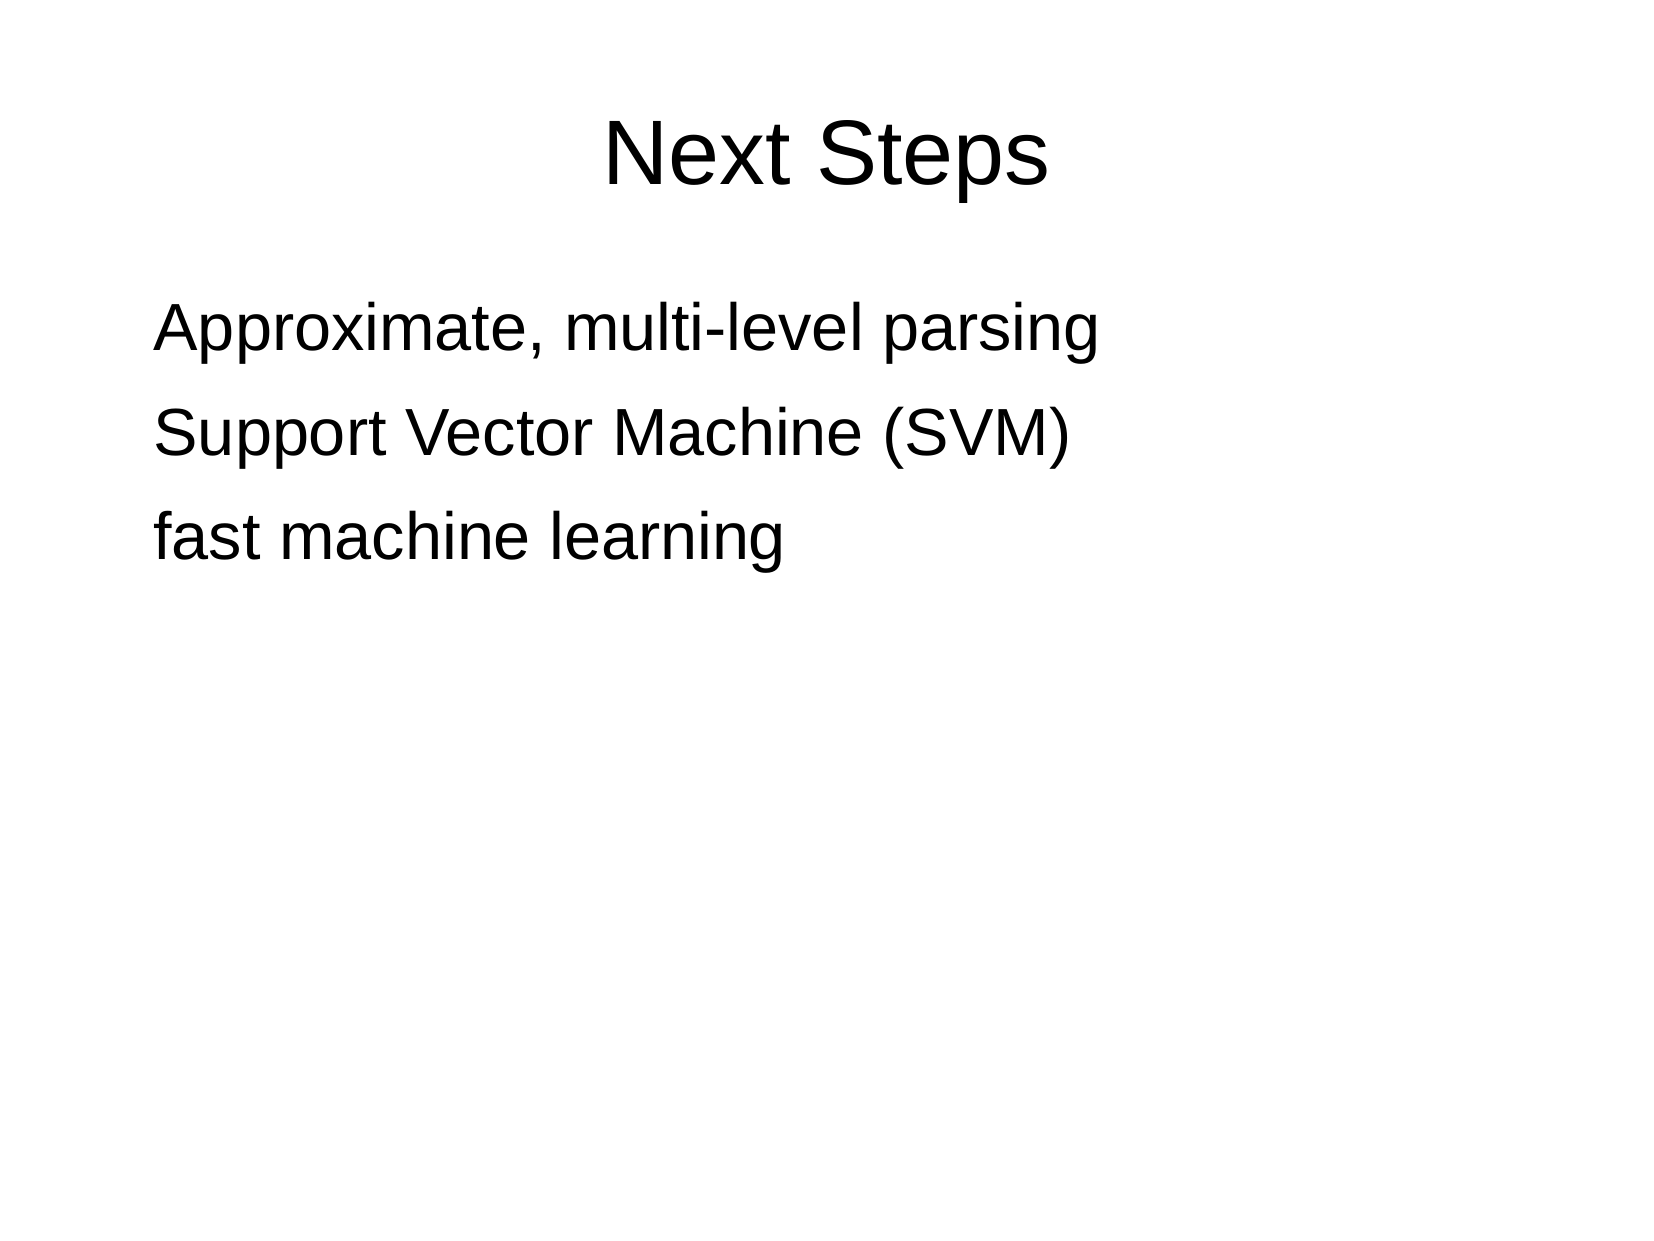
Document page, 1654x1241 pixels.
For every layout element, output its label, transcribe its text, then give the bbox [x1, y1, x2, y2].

title Next Steps [82, 49, 1571, 257]
list Approximate, multi-level parsing Support Vector Machine (SVM) fast machine learning [82, 290, 1571, 1010]
